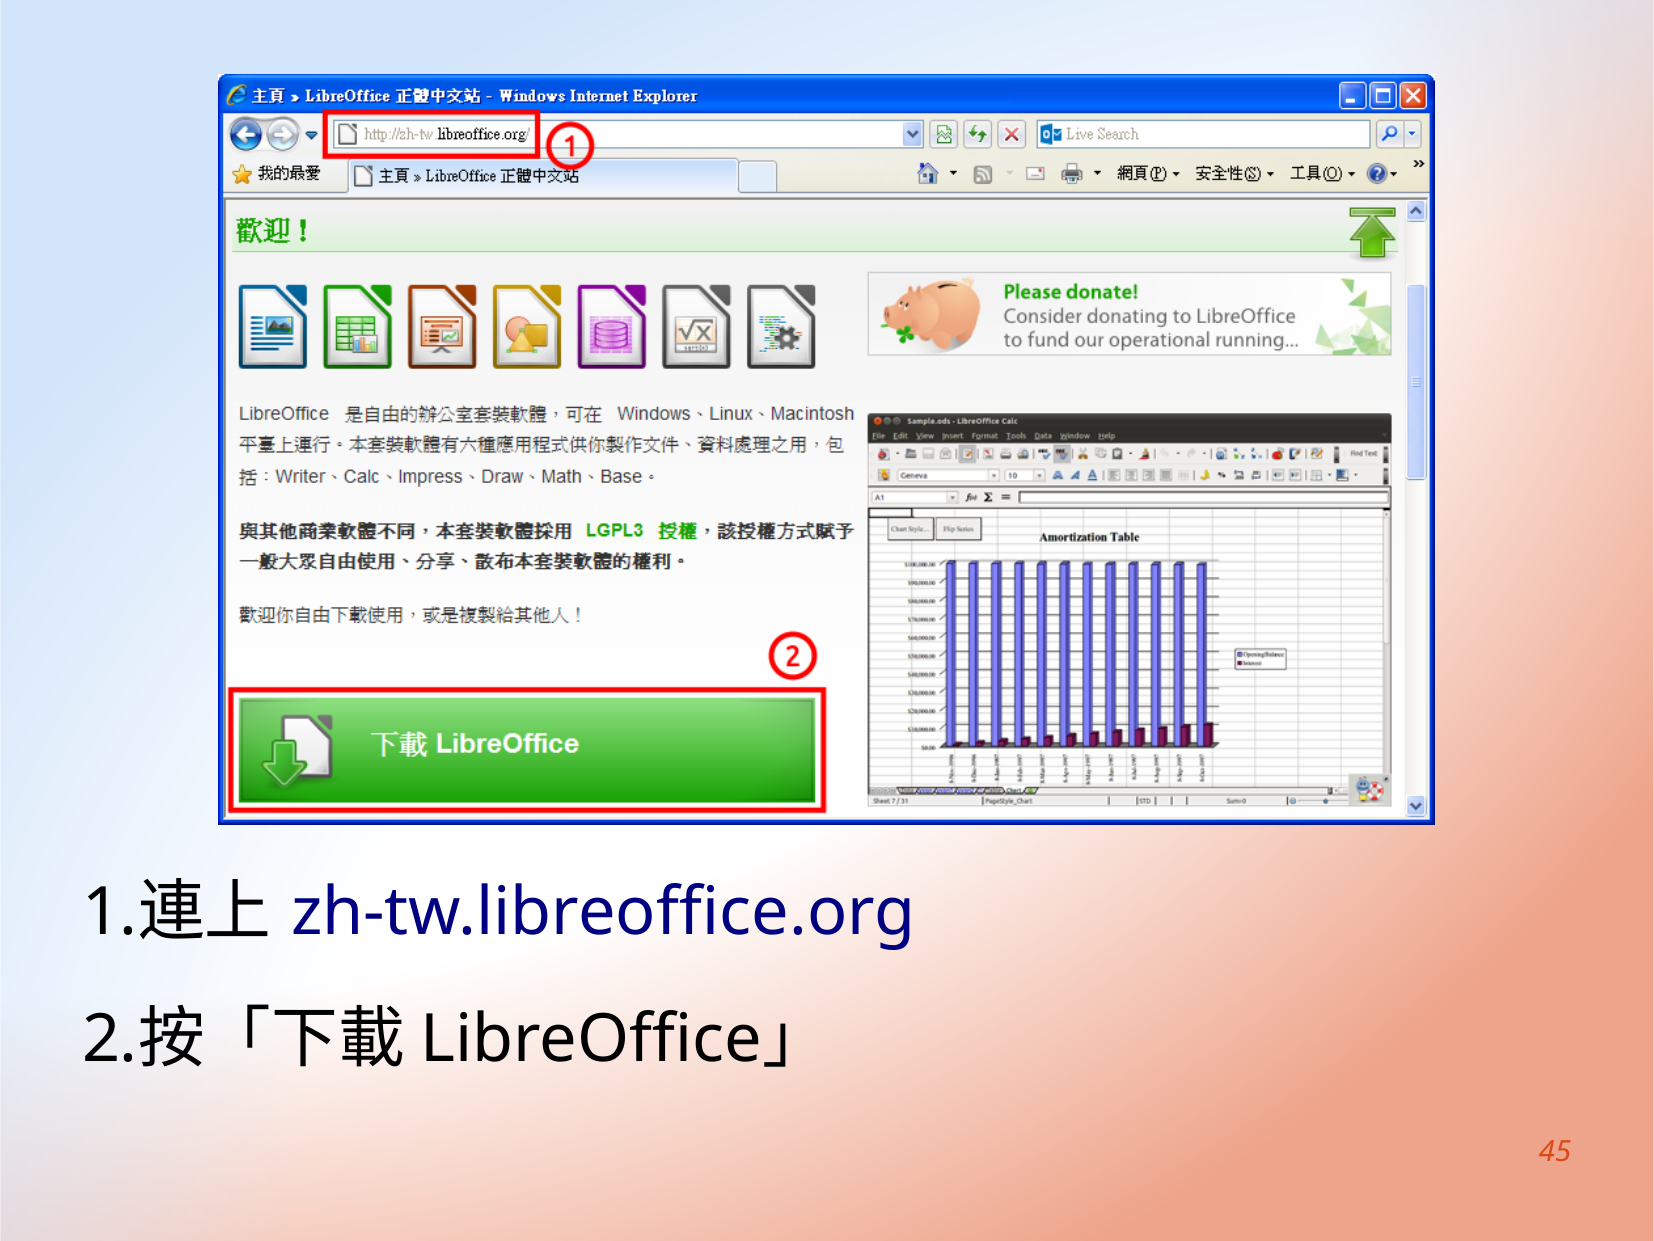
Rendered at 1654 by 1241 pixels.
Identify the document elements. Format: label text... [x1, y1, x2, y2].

list 連上zh-tw.libreoffice.org 按「下載 LibreOffice」 [82, 857, 1571, 1201]
picture [0, 0, 1654, 1241]
